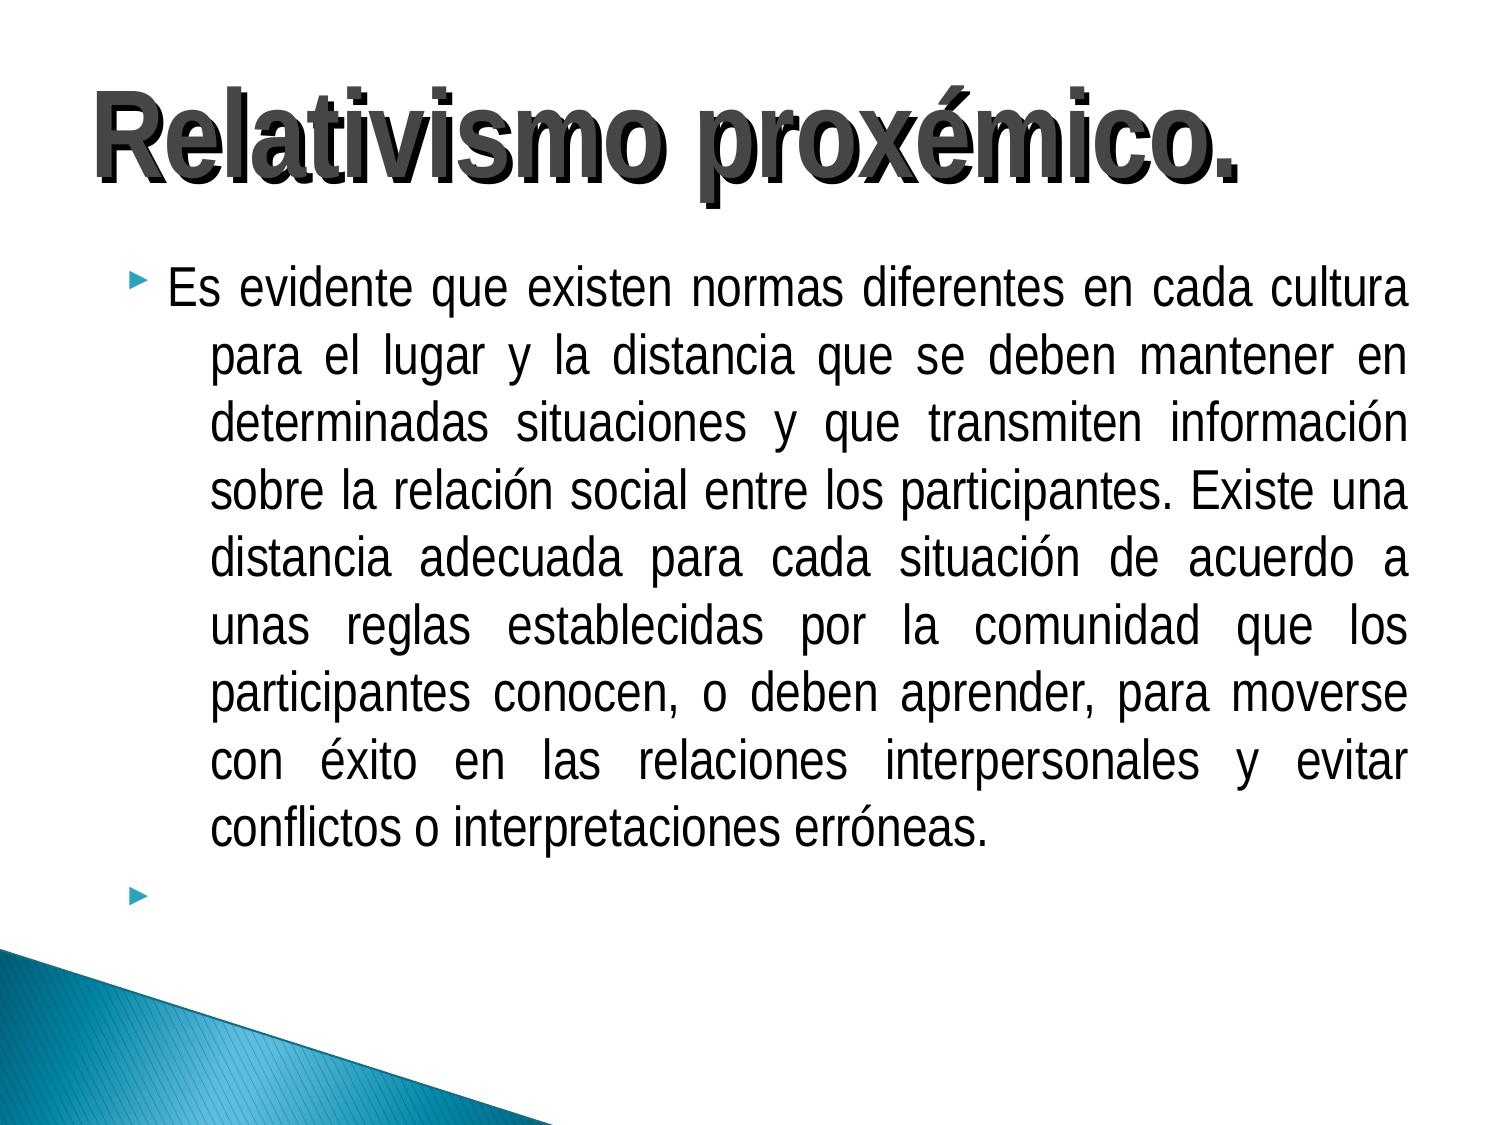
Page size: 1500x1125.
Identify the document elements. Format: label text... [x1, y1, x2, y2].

title Relativismo proxémico. [75, 45, 1426, 233]
list Es evidente que existen normas diferentes en cada cultura para el lugar y la distancia que se deben mantener en determinadas situaciones y que transmiten información sobre la relación social entre los participantes. Existe una distancia adecuada para cada situación de acuerdo a unas reglas establecidas por la comunidad que los participantes conocen, o deben aprender, para moverse con éxito en las relaciones interpersonales y evitar conflictos o interpretaciones erróneas. [75, 243, 1426, 986]
